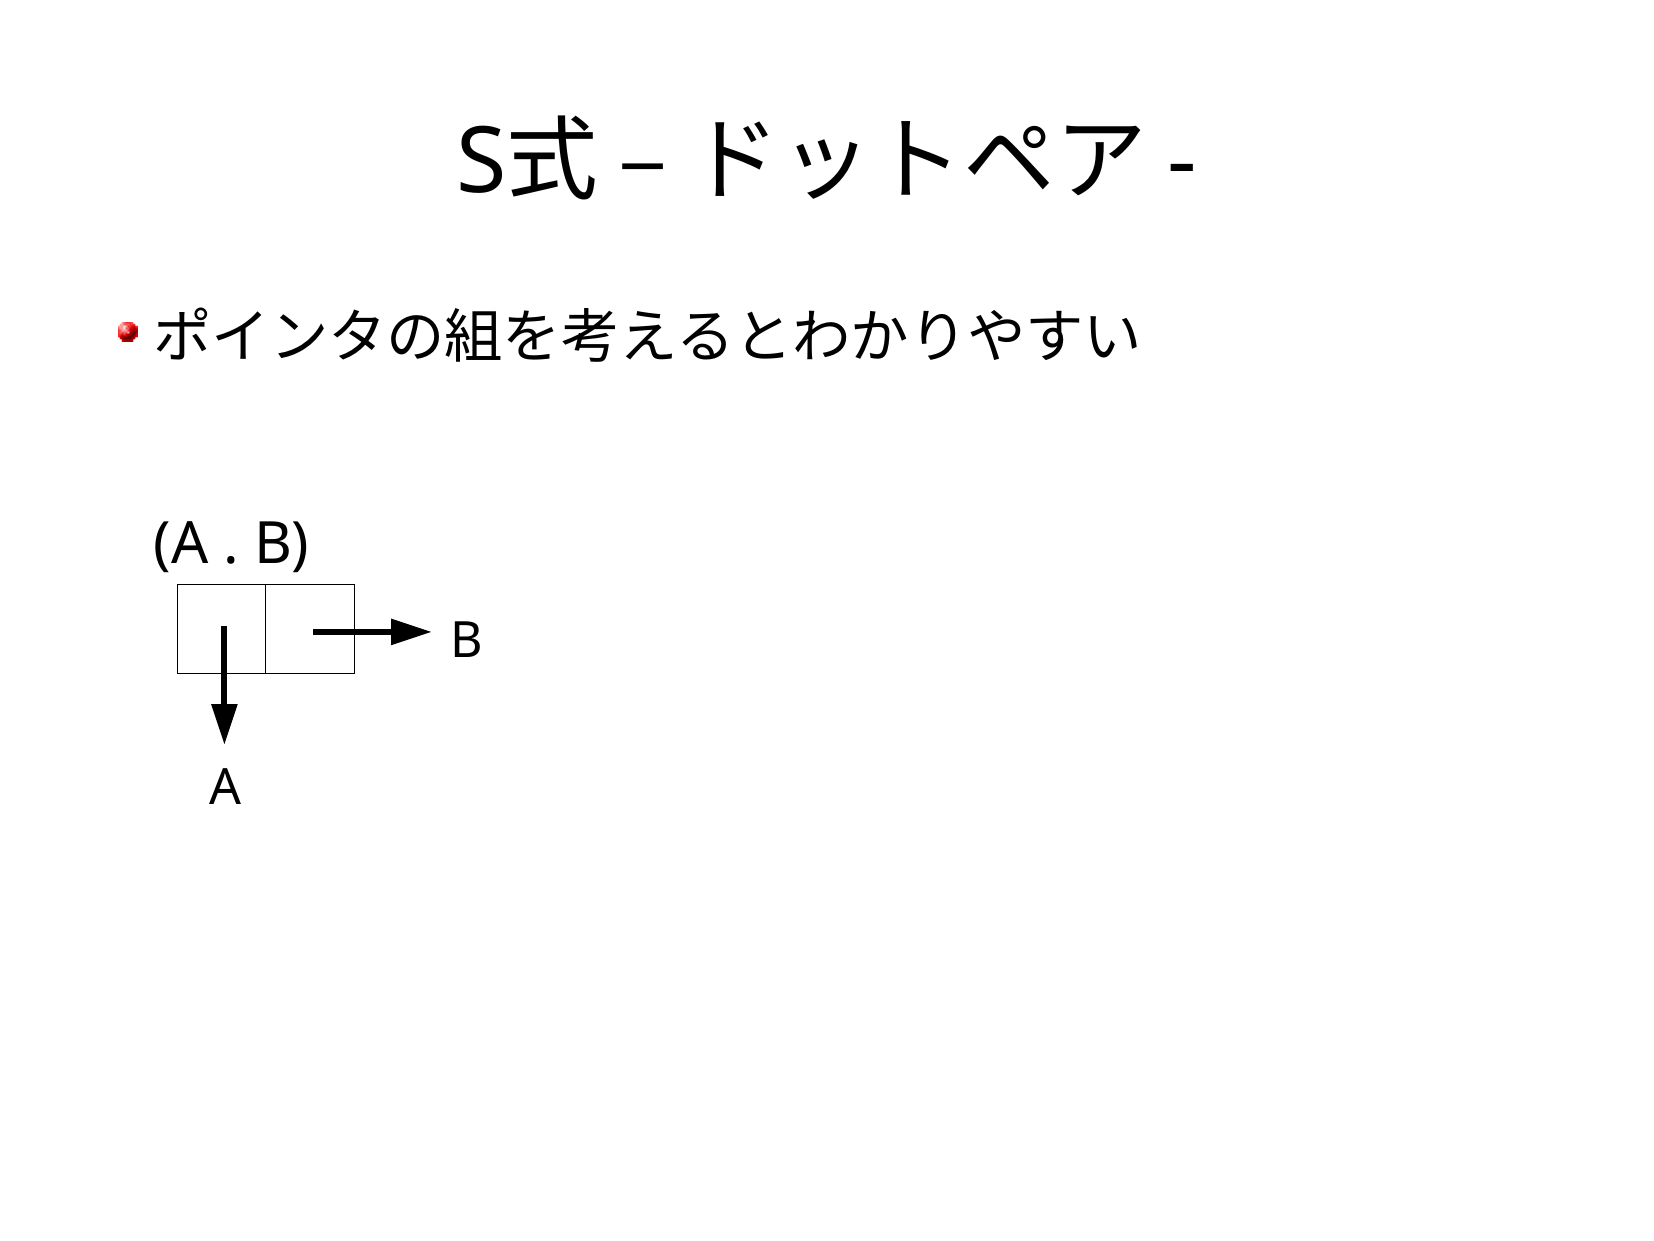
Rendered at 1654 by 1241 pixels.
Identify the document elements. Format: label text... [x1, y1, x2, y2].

title S式 – ドットペア - [82, 56, 1571, 250]
text_box [177, 584, 355, 674]
list ポインタの組を考えるとわかりやすい (A . B) [82, 290, 1571, 1109]
text_box A [194, 743, 250, 815]
text_box B [435, 596, 491, 668]
